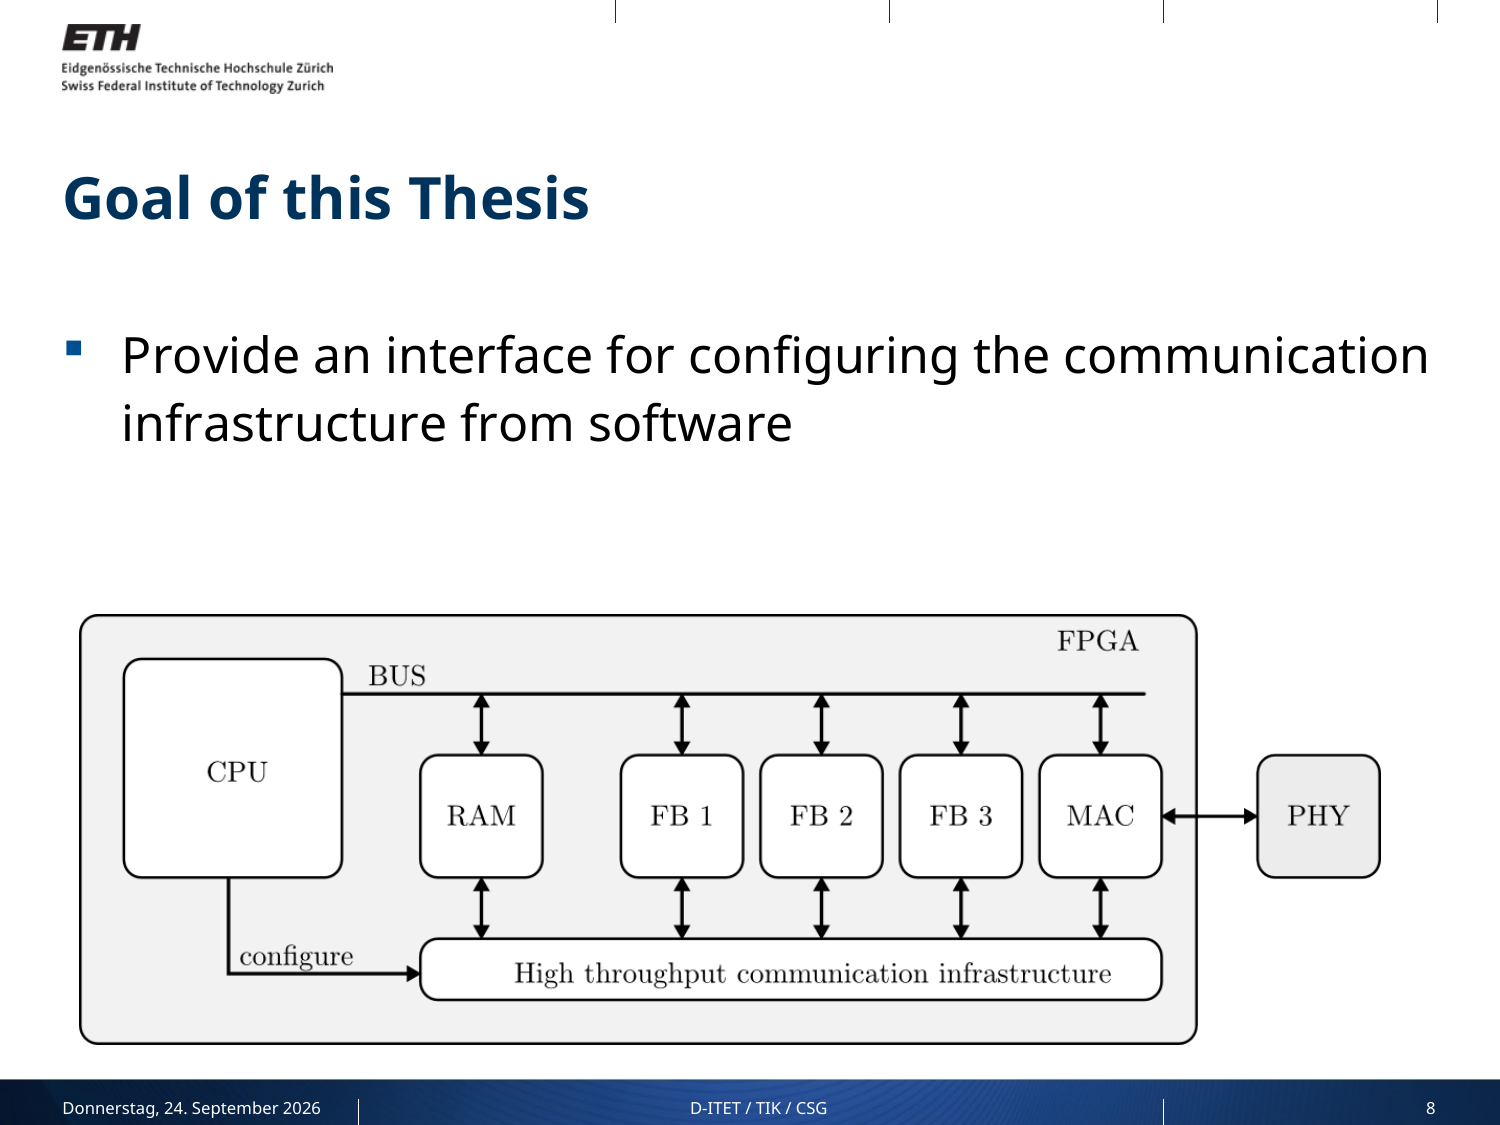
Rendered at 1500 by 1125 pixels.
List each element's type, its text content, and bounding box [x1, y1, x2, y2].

title Goal of this Thesis [62, 157, 1438, 296]
list Provide an interface for configuring the communication infrastructure from software [62, 319, 1438, 1067]
picture [0, 1078, 1500, 1125]
picture [62, 24, 333, 94]
picture [79, 614, 1381, 1045]
